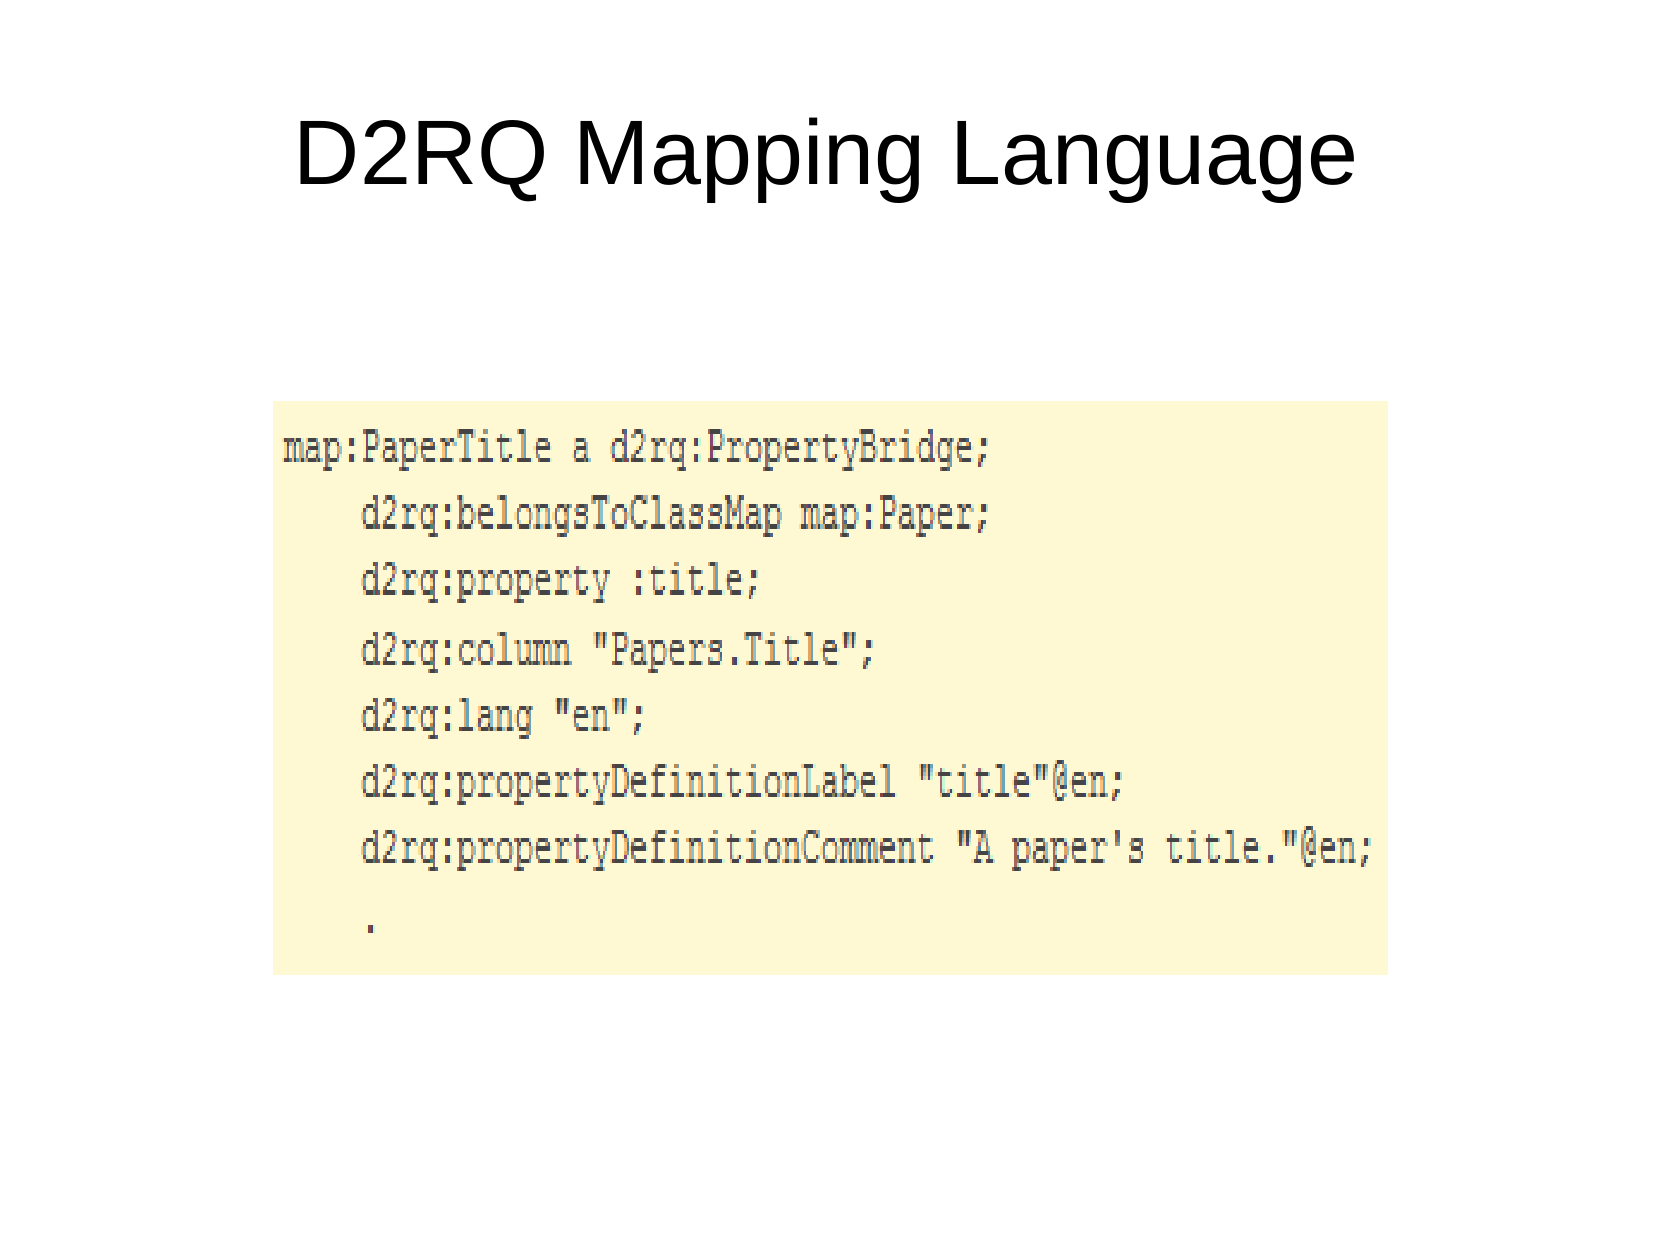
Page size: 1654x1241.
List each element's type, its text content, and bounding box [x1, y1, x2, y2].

title D2RQ Mapping Language [82, 56, 1571, 250]
picture [273, 401, 1388, 975]
